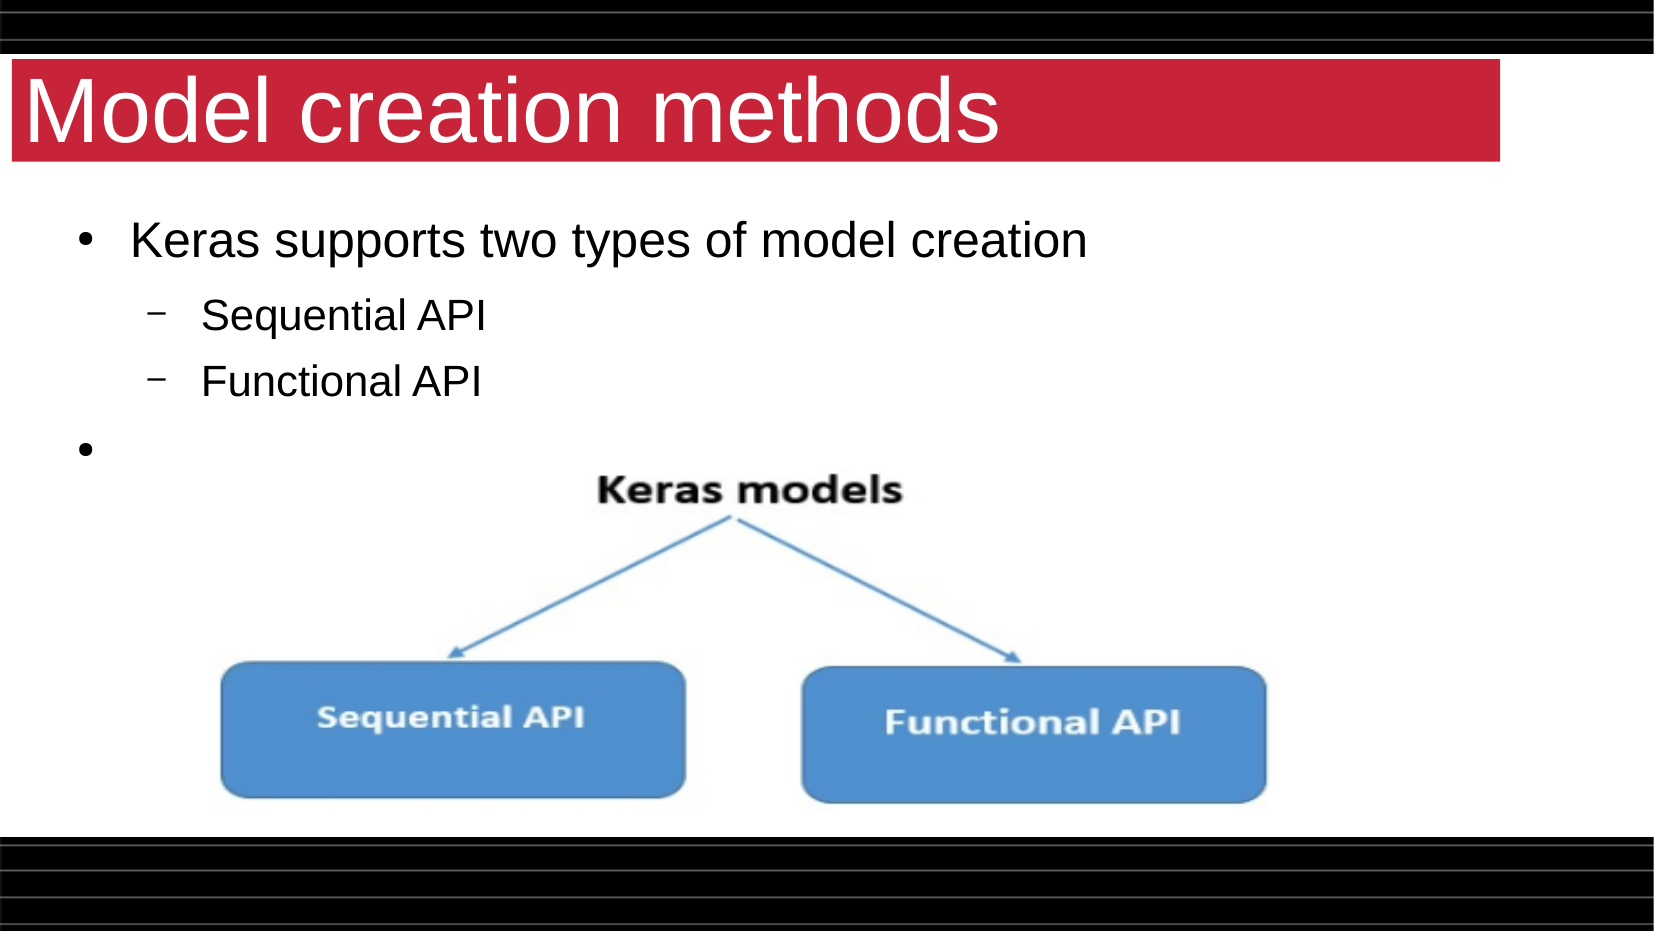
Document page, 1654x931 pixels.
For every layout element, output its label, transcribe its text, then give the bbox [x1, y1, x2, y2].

picture [0, 837, 1654, 931]
list Keras supports two types of model creation Sequential API Functional API [59, 212, 1512, 426]
title Model creation methods [11, 59, 1501, 162]
picture [0, 0, 1654, 54]
picture [212, 469, 1288, 815]
